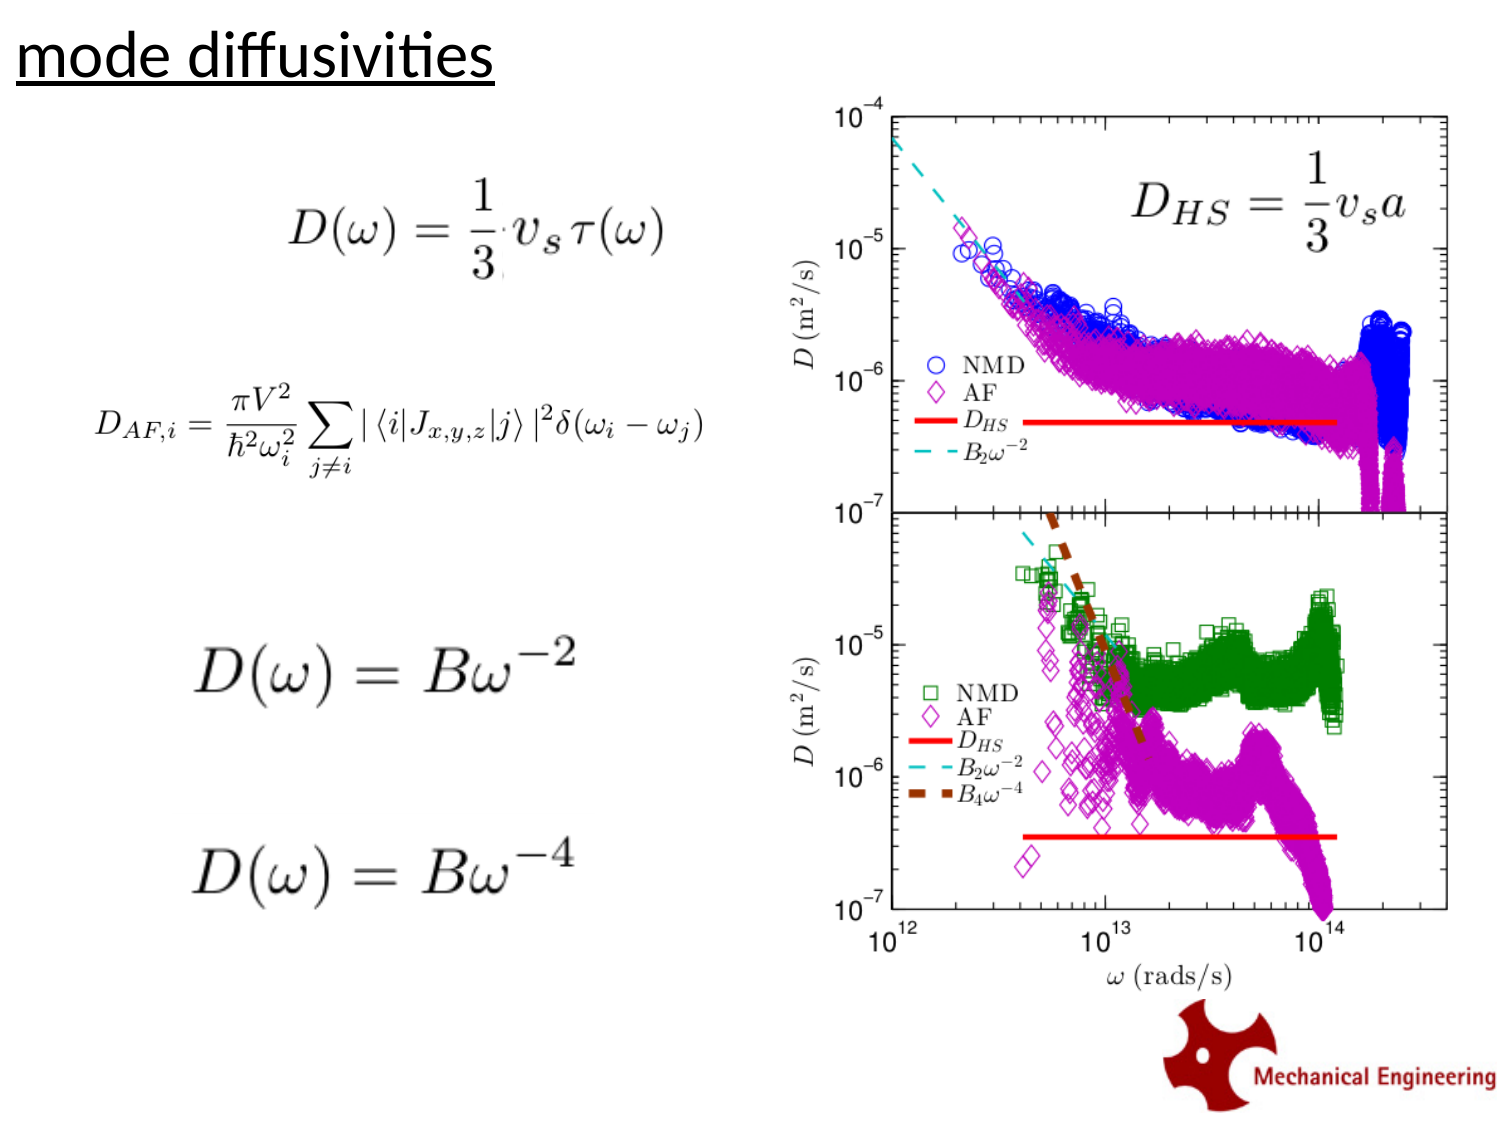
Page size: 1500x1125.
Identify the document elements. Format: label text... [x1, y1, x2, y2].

picture [82, 363, 720, 483]
picture [172, 812, 595, 924]
picture [279, 162, 500, 295]
picture [502, 145, 563, 314]
picture [769, 68, 1463, 993]
picture [566, 162, 675, 294]
picture [1162, 999, 1497, 1113]
picture [166, 625, 595, 725]
title mode diffusivities [0, 0, 1351, 145]
